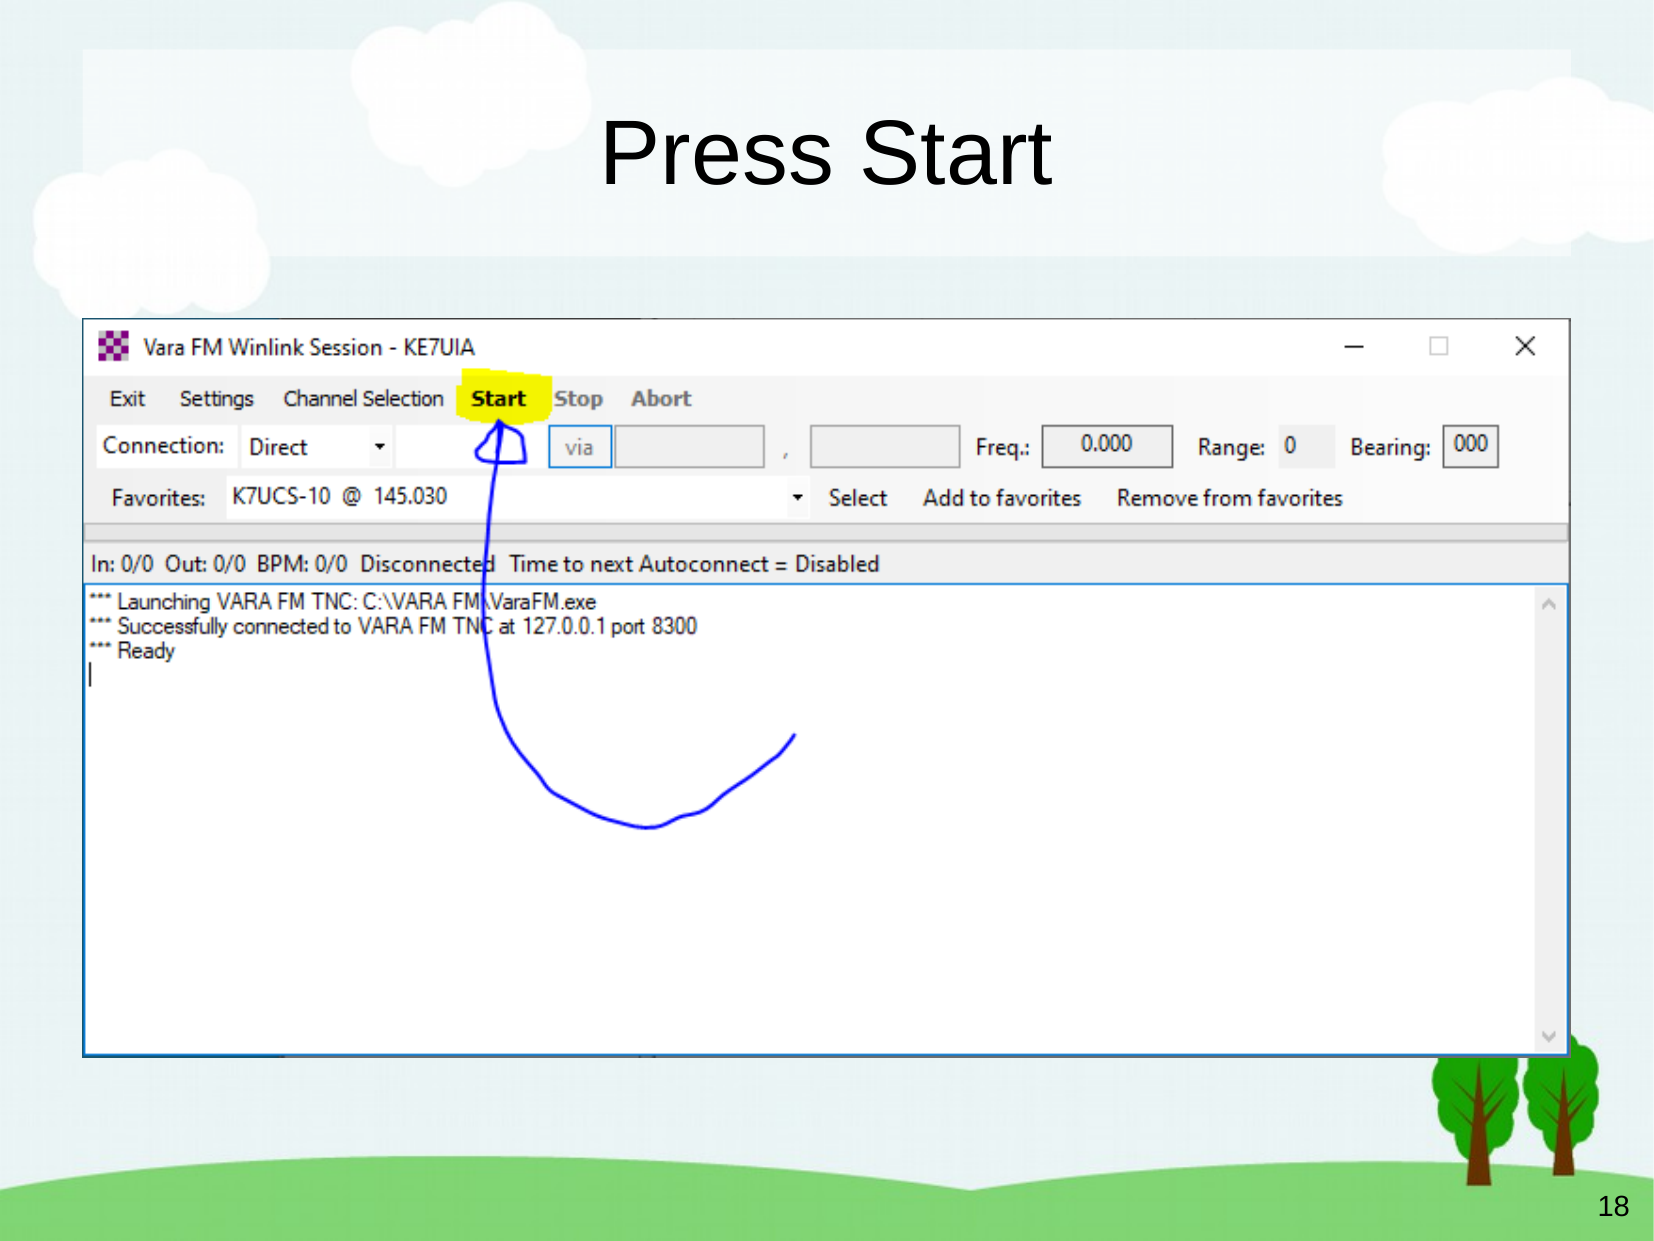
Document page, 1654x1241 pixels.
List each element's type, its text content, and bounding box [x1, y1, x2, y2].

title Press Start [82, 49, 1571, 257]
picture [0, 0, 1654, 1241]
